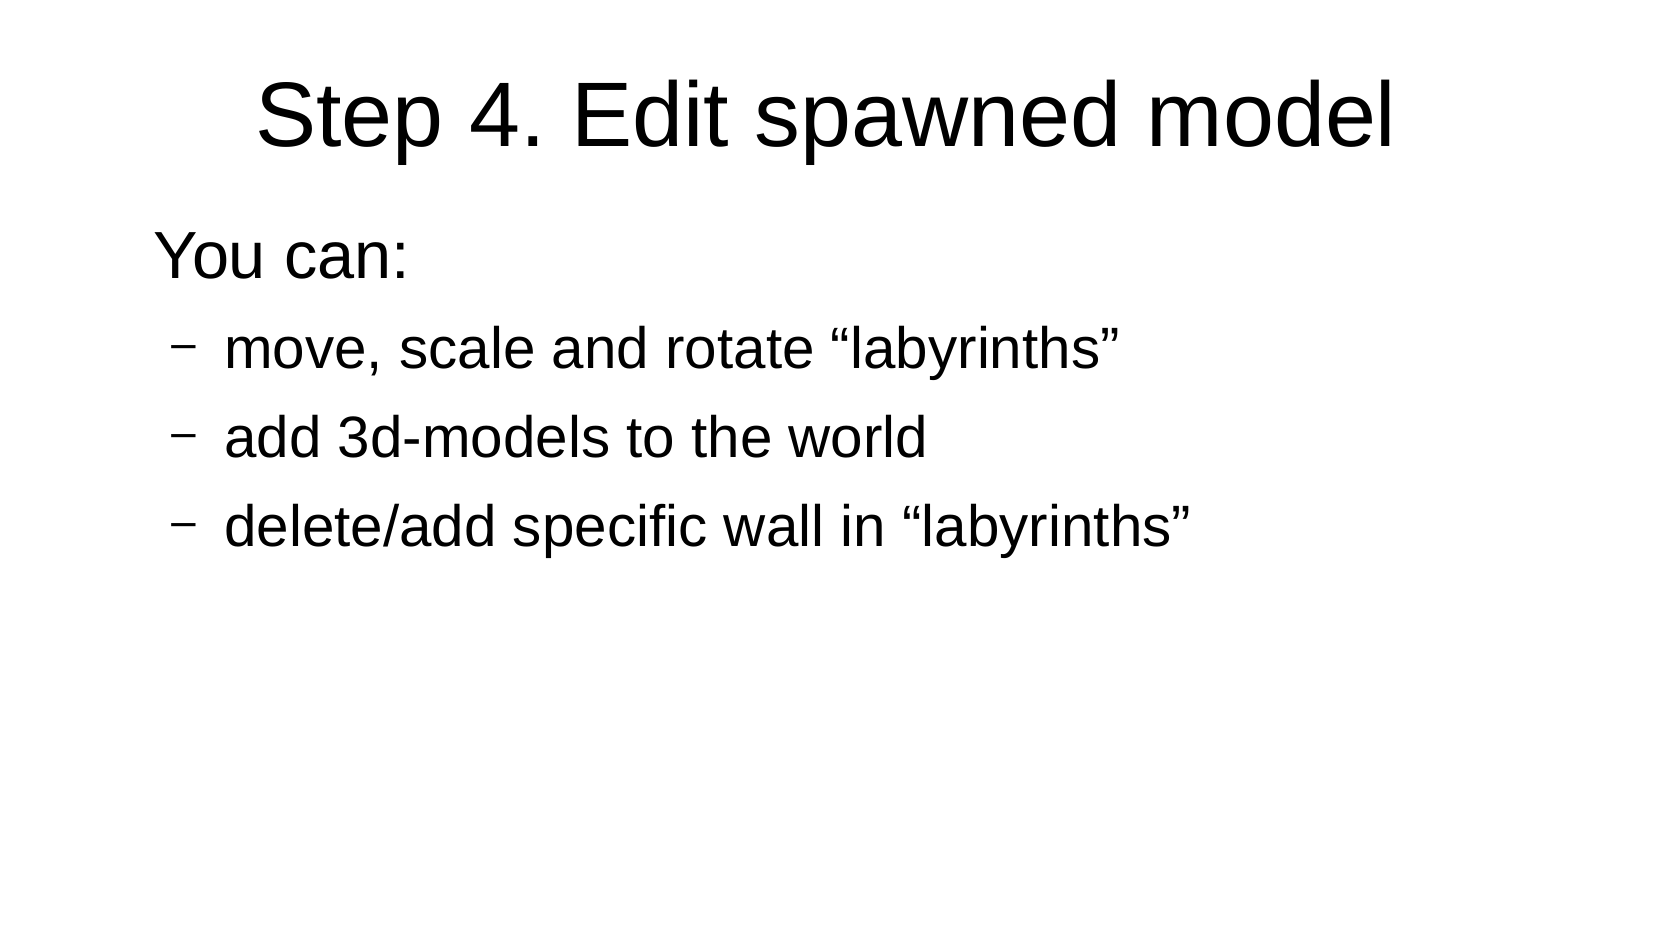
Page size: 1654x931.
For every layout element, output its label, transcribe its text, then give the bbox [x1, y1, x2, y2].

title Step 4. Edit spawned model [82, 37, 1571, 193]
list You can: move, scale and rotate “labyrinths” add 3d-models to the world delete/add specific wall in “labyrinths” [82, 217, 1571, 758]
